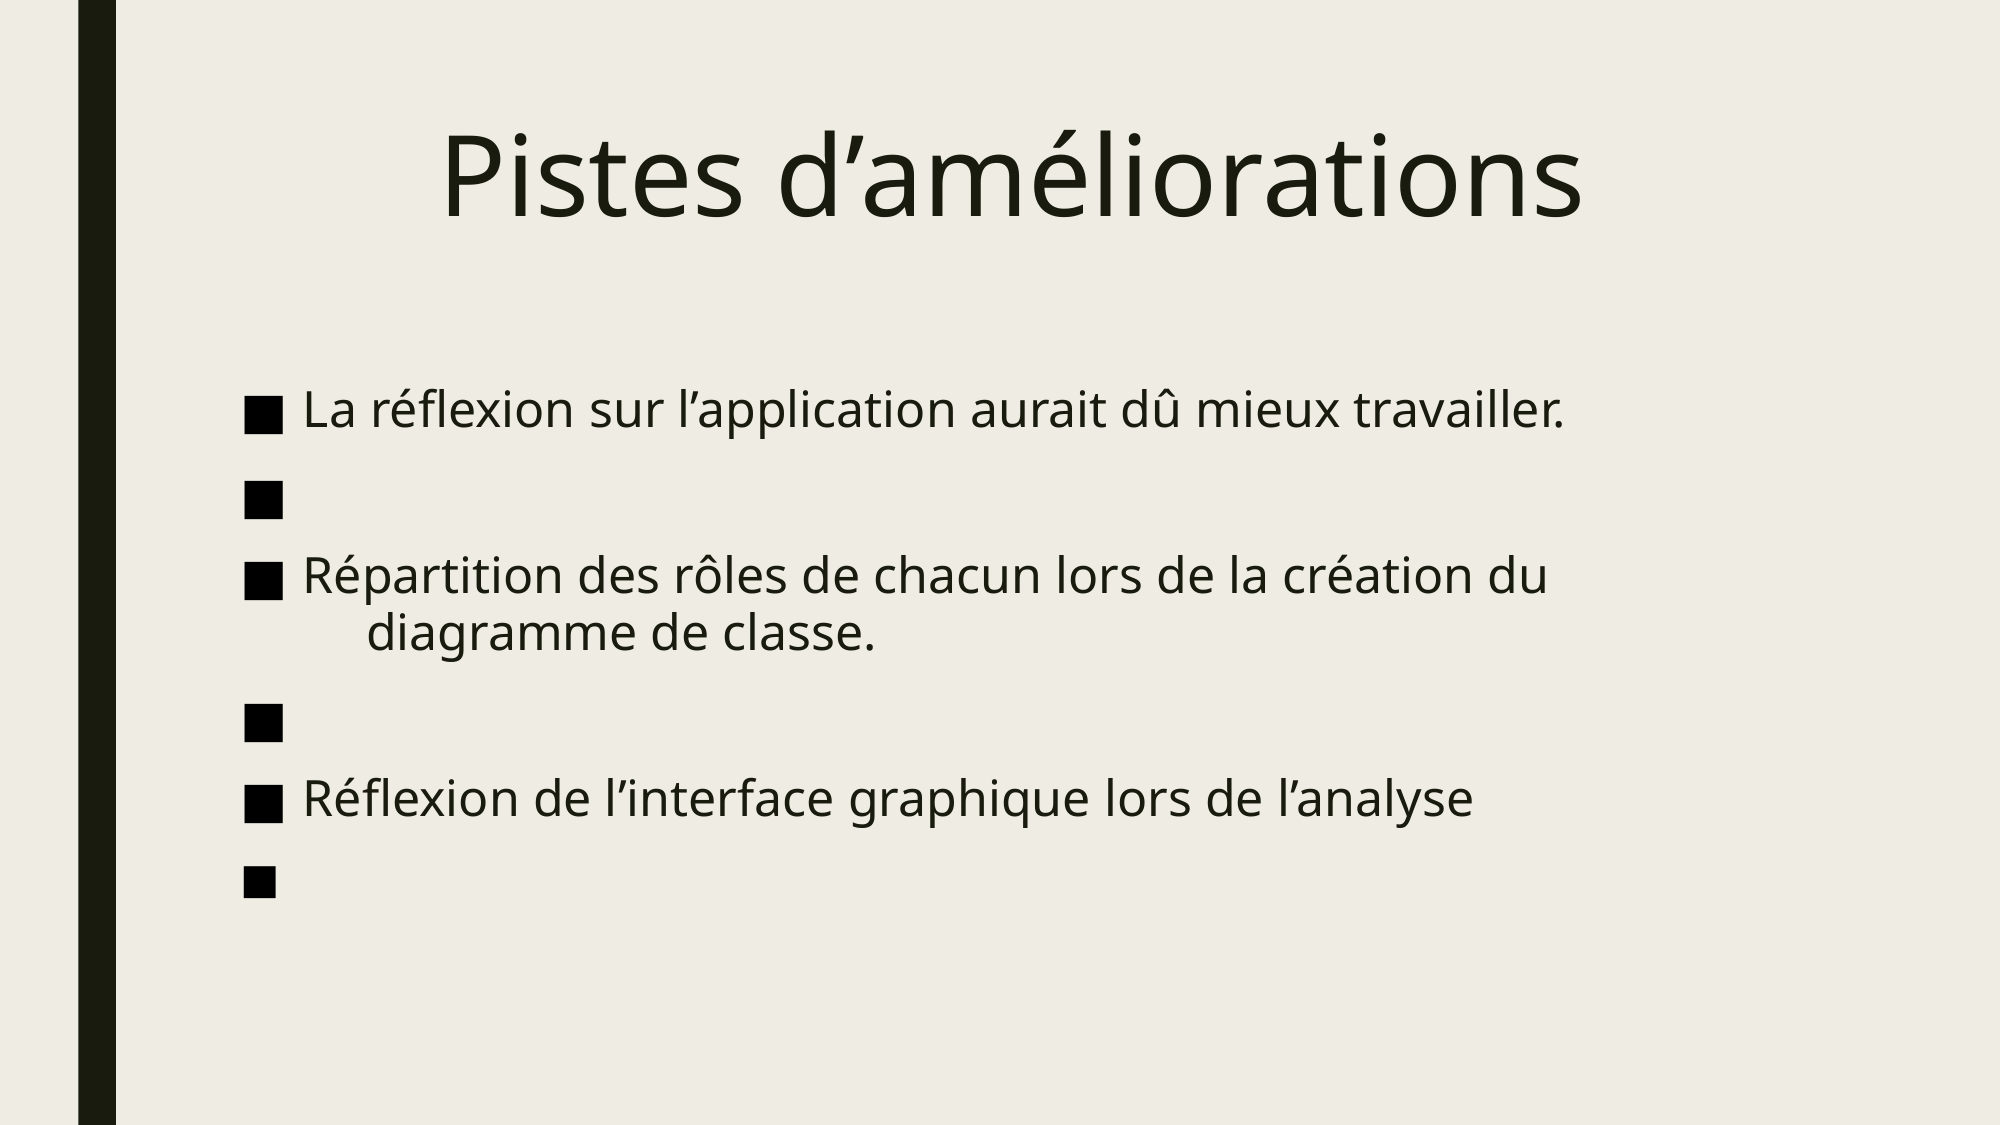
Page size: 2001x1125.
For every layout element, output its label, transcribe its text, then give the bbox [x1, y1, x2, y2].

list La réflexion sur l’application aurait dû mieux travailler. Répartition des rôles de chacun lors de la création du diagramme de classe. Réflexion de l’interface graphique lors de l’analyse [225, 375, 1801, 963]
title Pistes d’améliorations [225, 112, 1801, 252]
